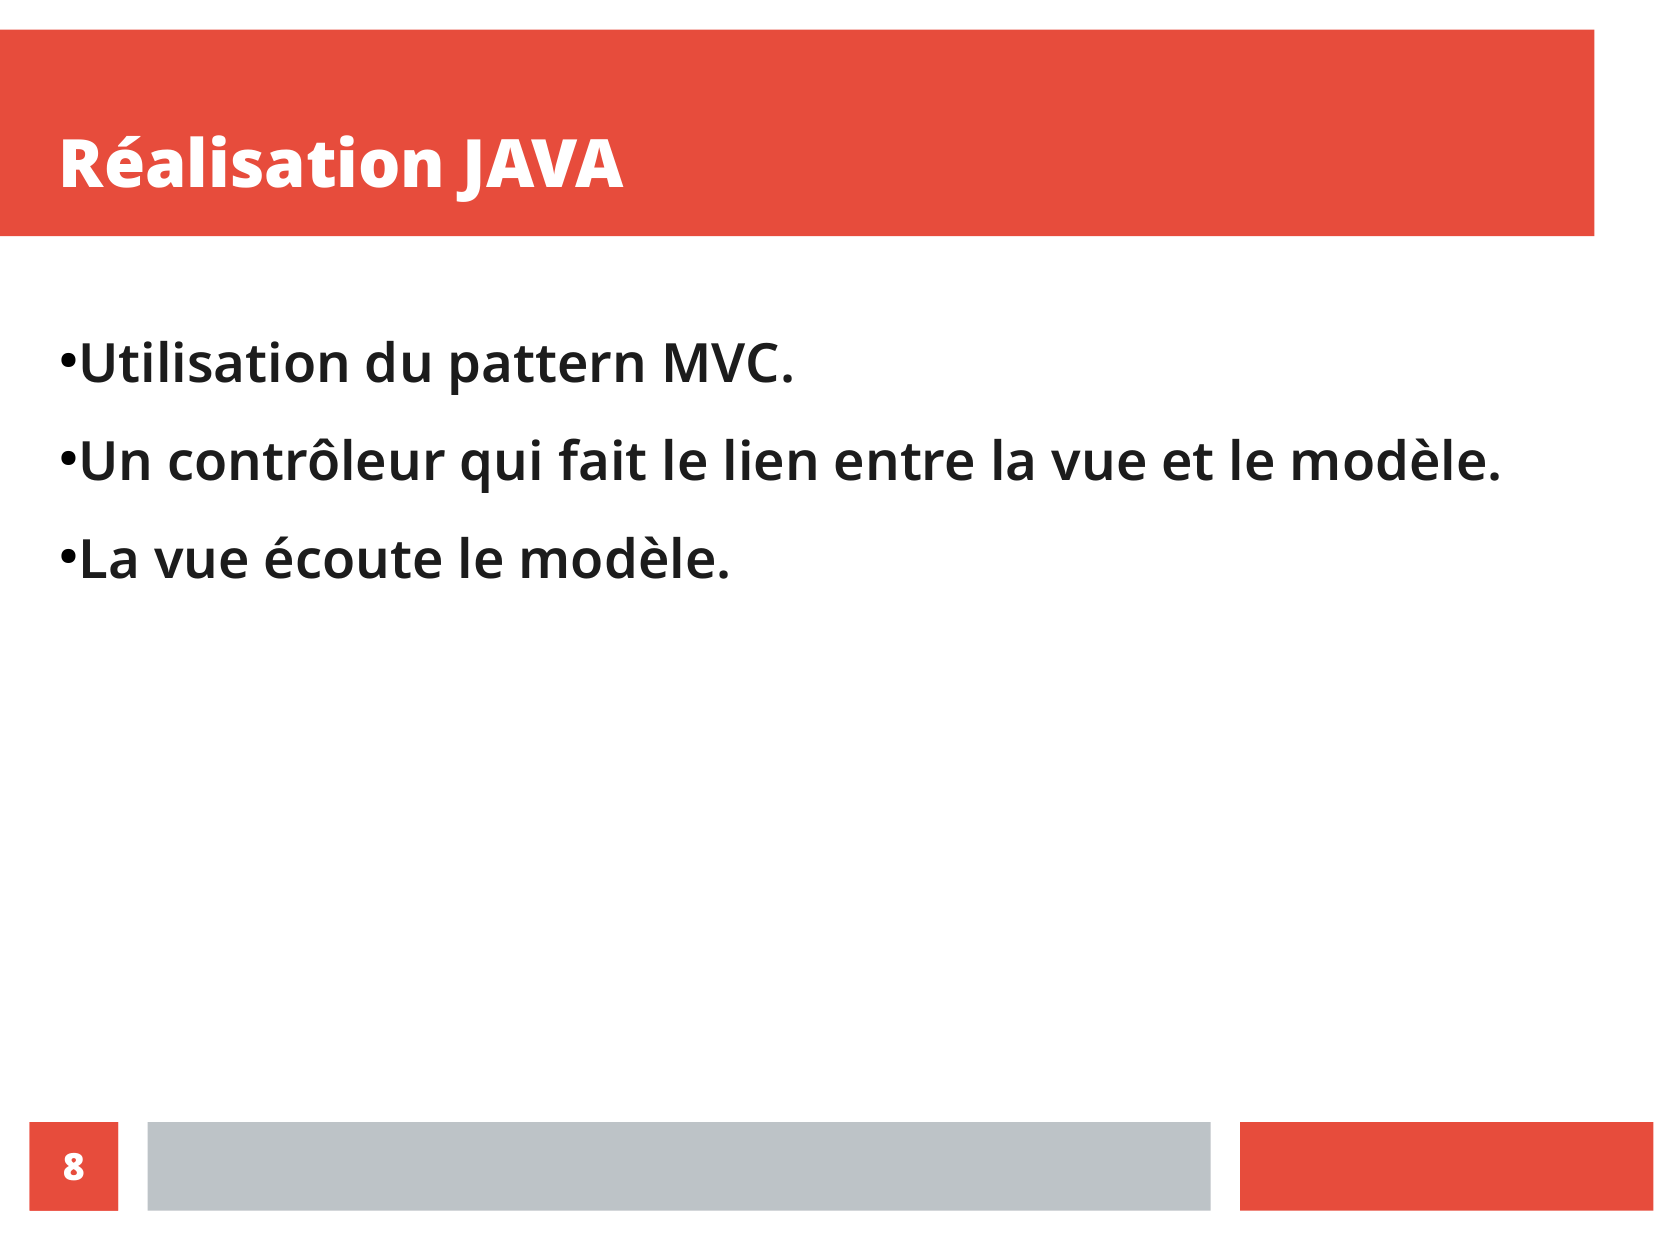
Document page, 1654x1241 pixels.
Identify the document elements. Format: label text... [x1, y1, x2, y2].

list Utilisation du pattern MVC. Un contrôleur qui fait le lien entre la vue et le modèle. La vue écoute le modèle. [59, 324, 1565, 1093]
title Réalisation JAVA [59, 59, 1595, 207]
